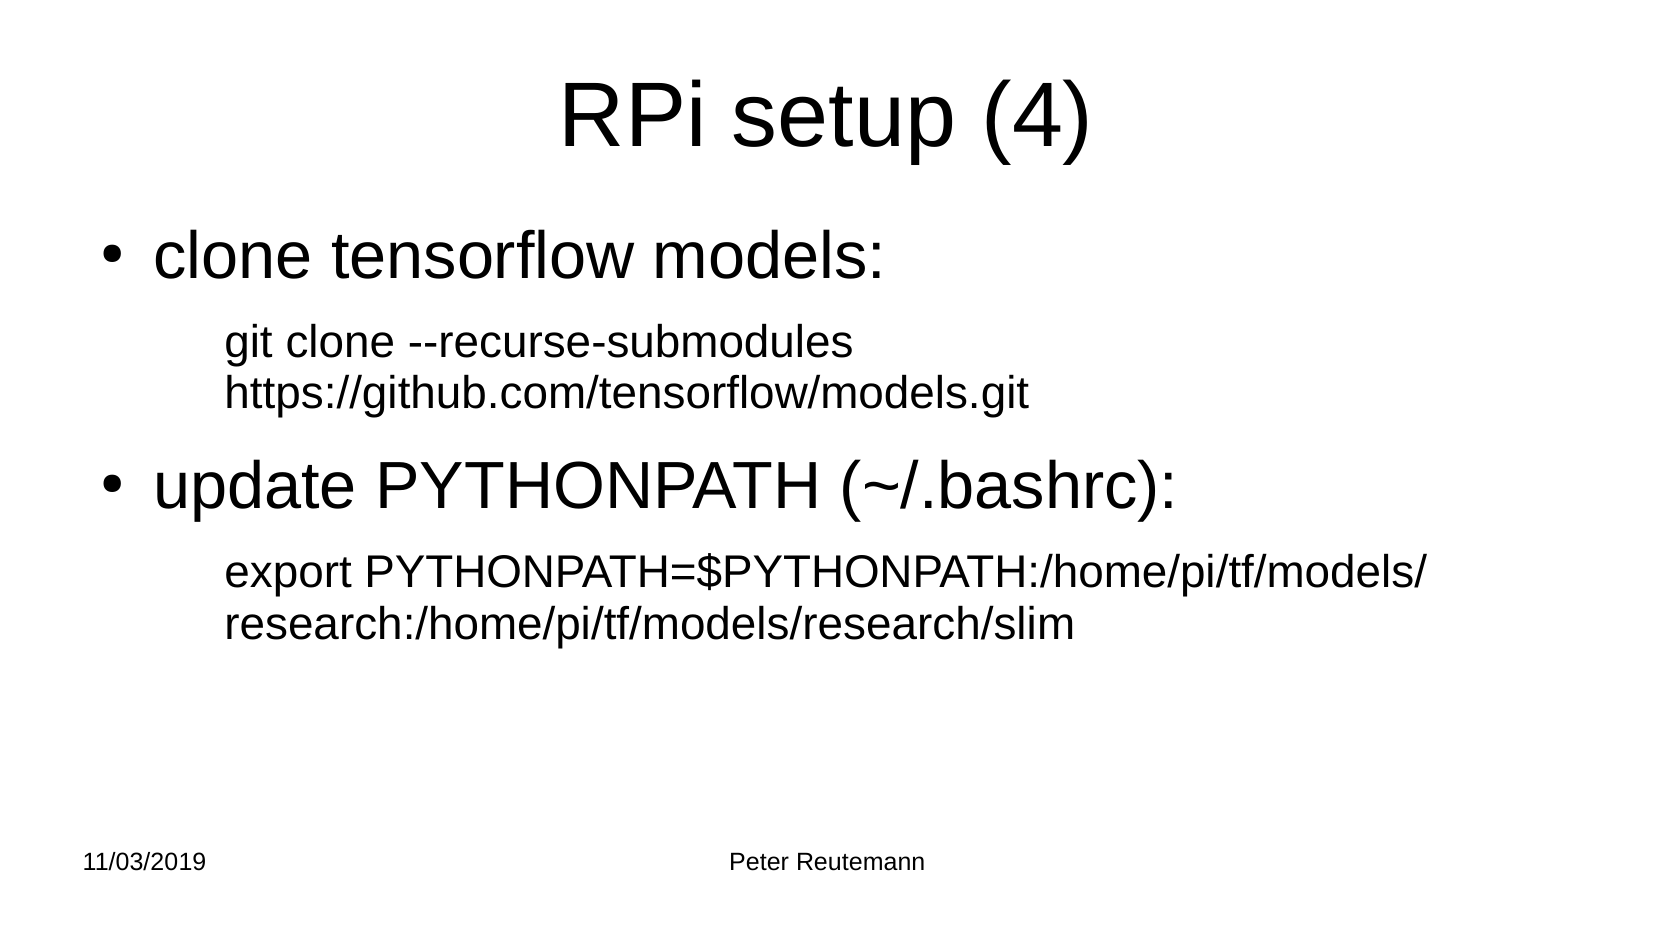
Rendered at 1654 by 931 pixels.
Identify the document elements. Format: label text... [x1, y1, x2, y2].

list clone tensorflow models: git clone --recurse-submodules https://github.com/tensorflow/models.git update PYTHONPATH (~/.bashrc): export PYTHONPATH=$PYTHONPATH:/home/pi/tf/models/research:/home/pi/tf/models/research/slim [82, 217, 1571, 758]
title RPi setup (4) [82, 37, 1571, 193]
